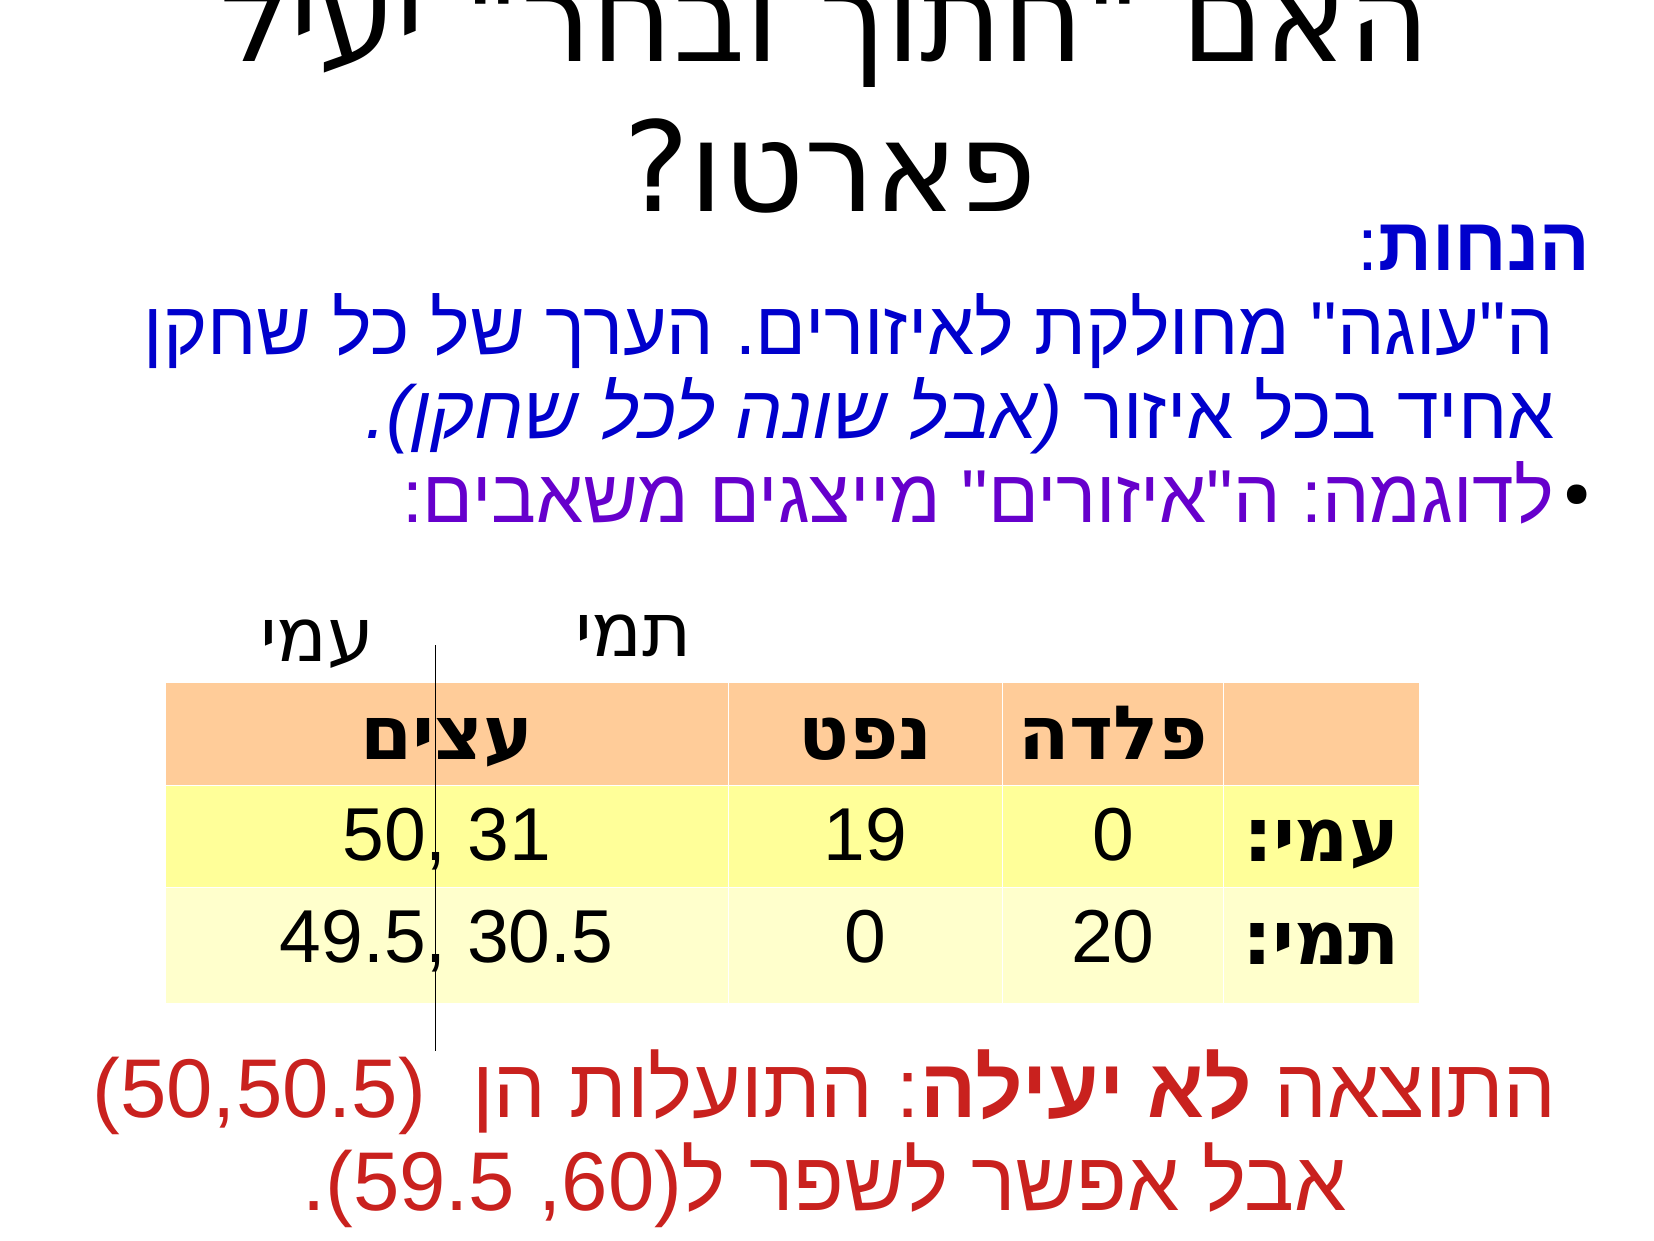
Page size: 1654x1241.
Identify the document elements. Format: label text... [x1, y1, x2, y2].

table_cell 50, 31 [166, 786, 435, 887]
table_cell 49.5, 30.5 [436, 888, 728, 1003]
table_header עצים [436, 683, 728, 785]
table_cell 0 [1003, 786, 1223, 887]
table_cell 50, 31 [436, 786, 728, 887]
table_cell 49.5, 30.5 [166, 888, 435, 1003]
table_cell תמי: [1224, 888, 1419, 1003]
text_box התוצאה לא יעילה: התועלות הן (50,50.5) אבל אפשר לשפר ל(60, 59.5). [45, 1035, 1606, 1236]
text_box הנחות: ה"עוגה" מחולקת לאיזורים. הערך של כל שחקן אחיד בכל איזור (אבל שונה לכל שחקן). לדוגמה: ה"איזורים" מייצגים משאבים: [60, 195, 1606, 1035]
text_box עמי [245, 585, 391, 688]
table_cell 20 [1003, 888, 1223, 1003]
table_header עצים [166, 683, 435, 785]
table_cell עמי: [1224, 786, 1419, 887]
table_header נפט [729, 683, 1002, 785]
table_header [1224, 683, 1419, 785]
text_box תמי [560, 579, 708, 682]
table_cell 19 [729, 786, 1002, 887]
table_cell 0 [729, 888, 1002, 1003]
title האם "חתוך ובחר" יעיל פארטו? [30, 7, 1654, 166]
table_header פלדה [1003, 683, 1223, 785]
